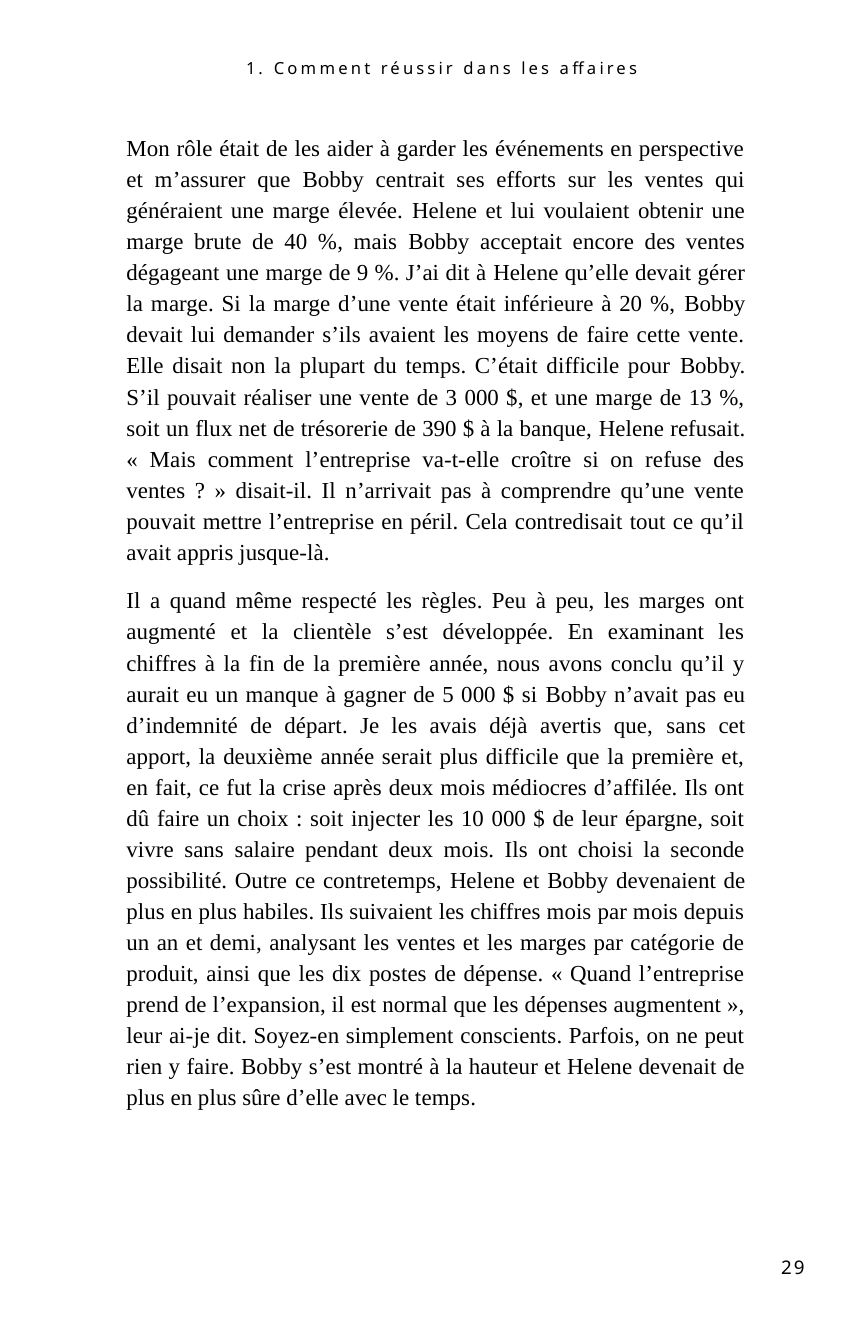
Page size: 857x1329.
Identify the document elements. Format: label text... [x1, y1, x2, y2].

text_box 1. Comment réussir dans les affaires [246, 58, 625, 79]
text_box Mon rôle était de les aider à garder les événements en perspective et m’assurer que Bobby centrait ses efforts sur les ventes qui généraient une marge élevée. Helene et lui voulaient obtenir une marge brute de 40 %, mais Bobby acceptait encore des ventes dégageant une marge de 9 %. J’ai dit à Helene qu’elle devait gérer la marge. Si la marge d’une vente était inférieure à 20 %, Bobby devait lui demander s’ils avaient les moyens de faire cette vente. Elle disait non la plupart du temps. C’était difficile pour Bobby. S’il pouvait réaliser une vente de 3 000 $, et une marge de 13 %, soit un flux net de trésorerie de 390 $ à la banque, Helene refusait. « Mais comment l’entreprise va-t-elle croître si on refuse des ventes ? » disait-il. Il n’arrivait pas à comprendre qu’une vente pouvait mettre l’entreprise en péril. Cela contredisait tout ce qu’il avait appris jusque-là. Il a quand même respecté les règles. Peu à peu, les marges ont augmenté et la clientèle s’est développée. En examinant les chiffres à la fin de la première année, nous avons conclu qu’il y aurait eu un manque à gagner de 5 000 $ si Bobby n’avait pas eu d’indemnité de départ. Je les avais déjà avertis que, sans cet apport, la deuxième année serait plus difficile que la première et, en fait, ce fut la crise après deux mois médiocres d’affilée. Ils ont dû faire un choix : soit injecter les 10 000 $ de leur épargne, soit vivre sans salaire pendant deux mois. Ils ont choisi la seconde possibilité. Outre ce contretemps, Helene et Bobby devenaient de plus en plus habiles. Ils suivaient les chiffres mois par mois depuis un an et demi, analysant les ventes et les marges par catégorie de produit, ainsi que les dix postes de dépense. « Quand l’entreprise prend de l’expansion, il est normal que les dépenses augmentent », leur ai-je dit. Soyez-en simplement conscients. Parfois, on ne peut rien y faire. Bobby s’est montré à la hauteur et Helene devenait de plus en plus sûre d’elle avec le temps. [126, 130, 746, 1126]
text_box 29 [781, 1255, 814, 1276]
